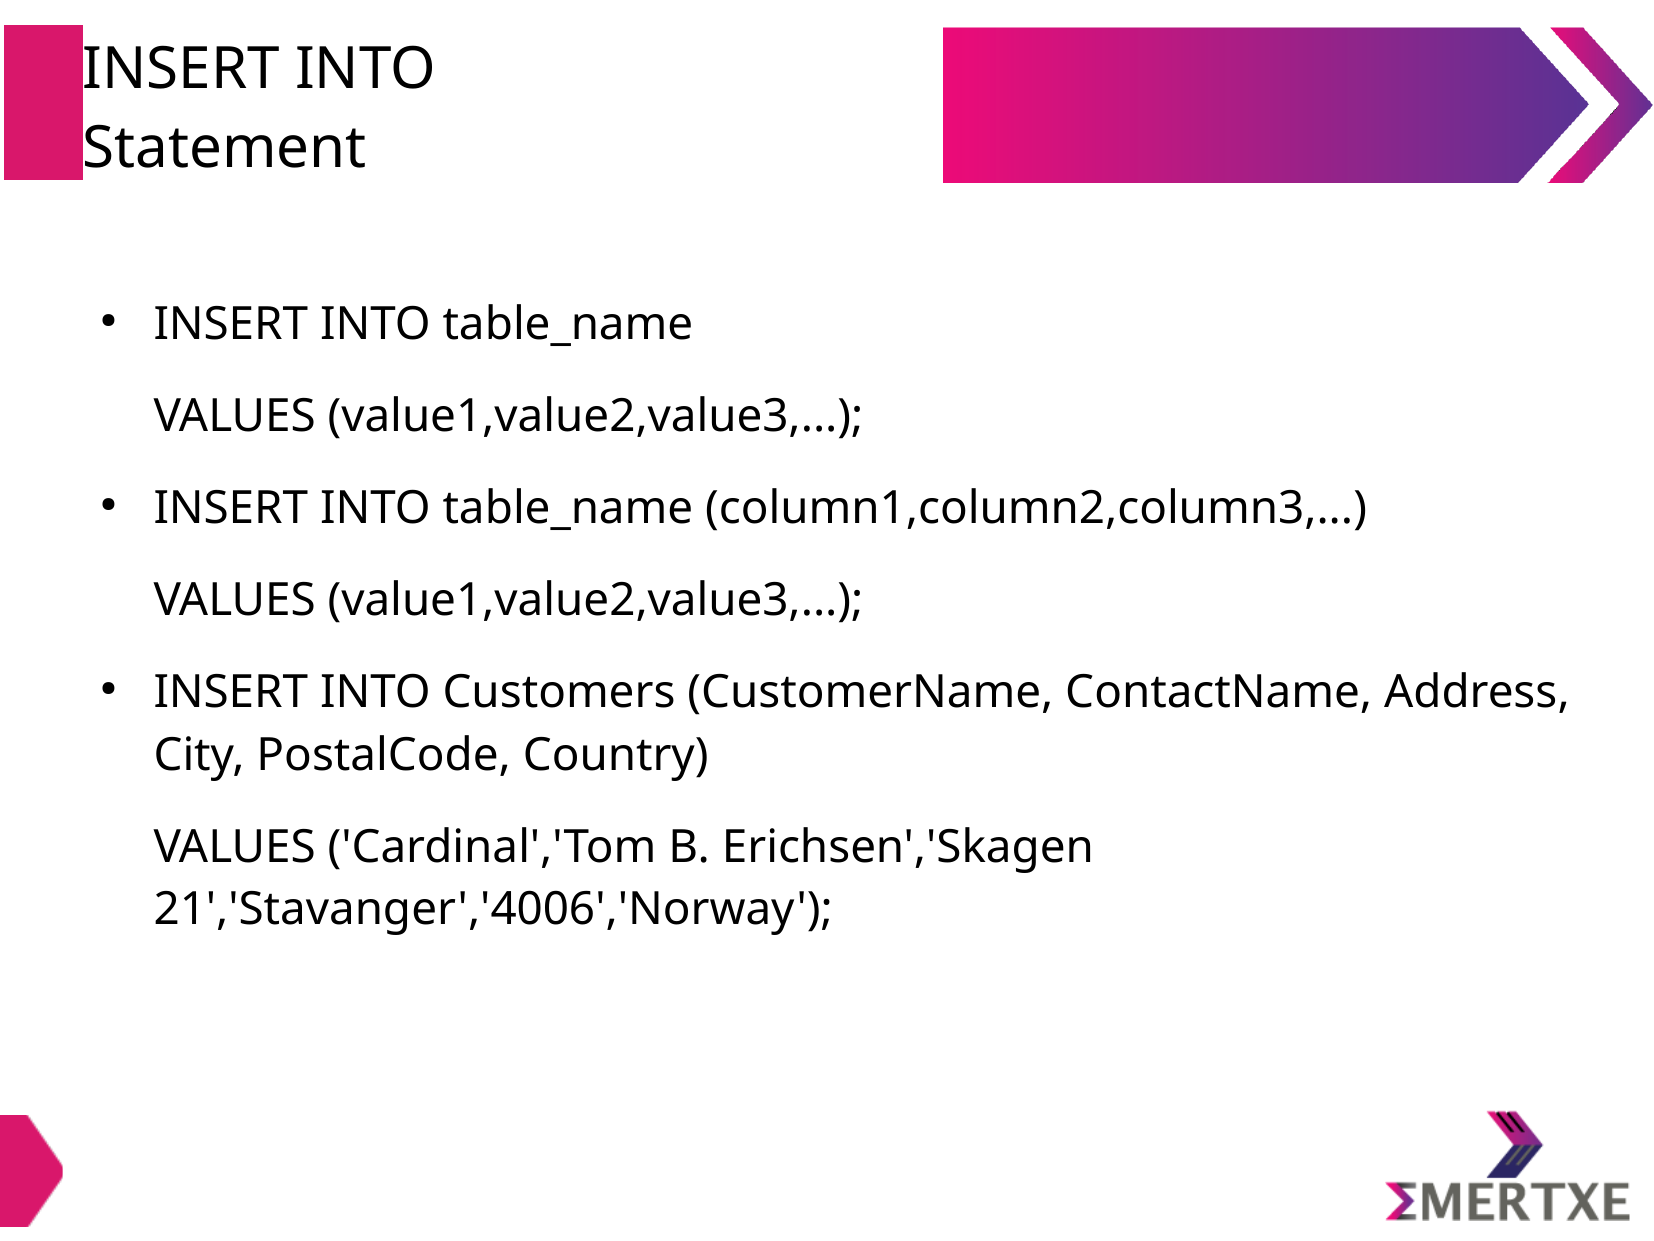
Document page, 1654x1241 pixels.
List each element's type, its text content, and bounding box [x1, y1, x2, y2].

list INSERT INTO table_name VALUES (value1,value2,value3,...); INSERT INTO table_name (column1,column2,column3,...) VALUES (value1,value2,value3,...); INSERT INTO Customers (CustomerName, ContactName, Address, City, PostalCode, Country) VALUES ('Cardinal','Tom B. Erichsen','Skagen 21','Stavanger','4006','Norway'); [82, 290, 1571, 1010]
picture [1385, 1107, 1631, 1221]
picture [1571, 27, 1653, 183]
title INSERT INTO Statement [82, 2, 1571, 210]
